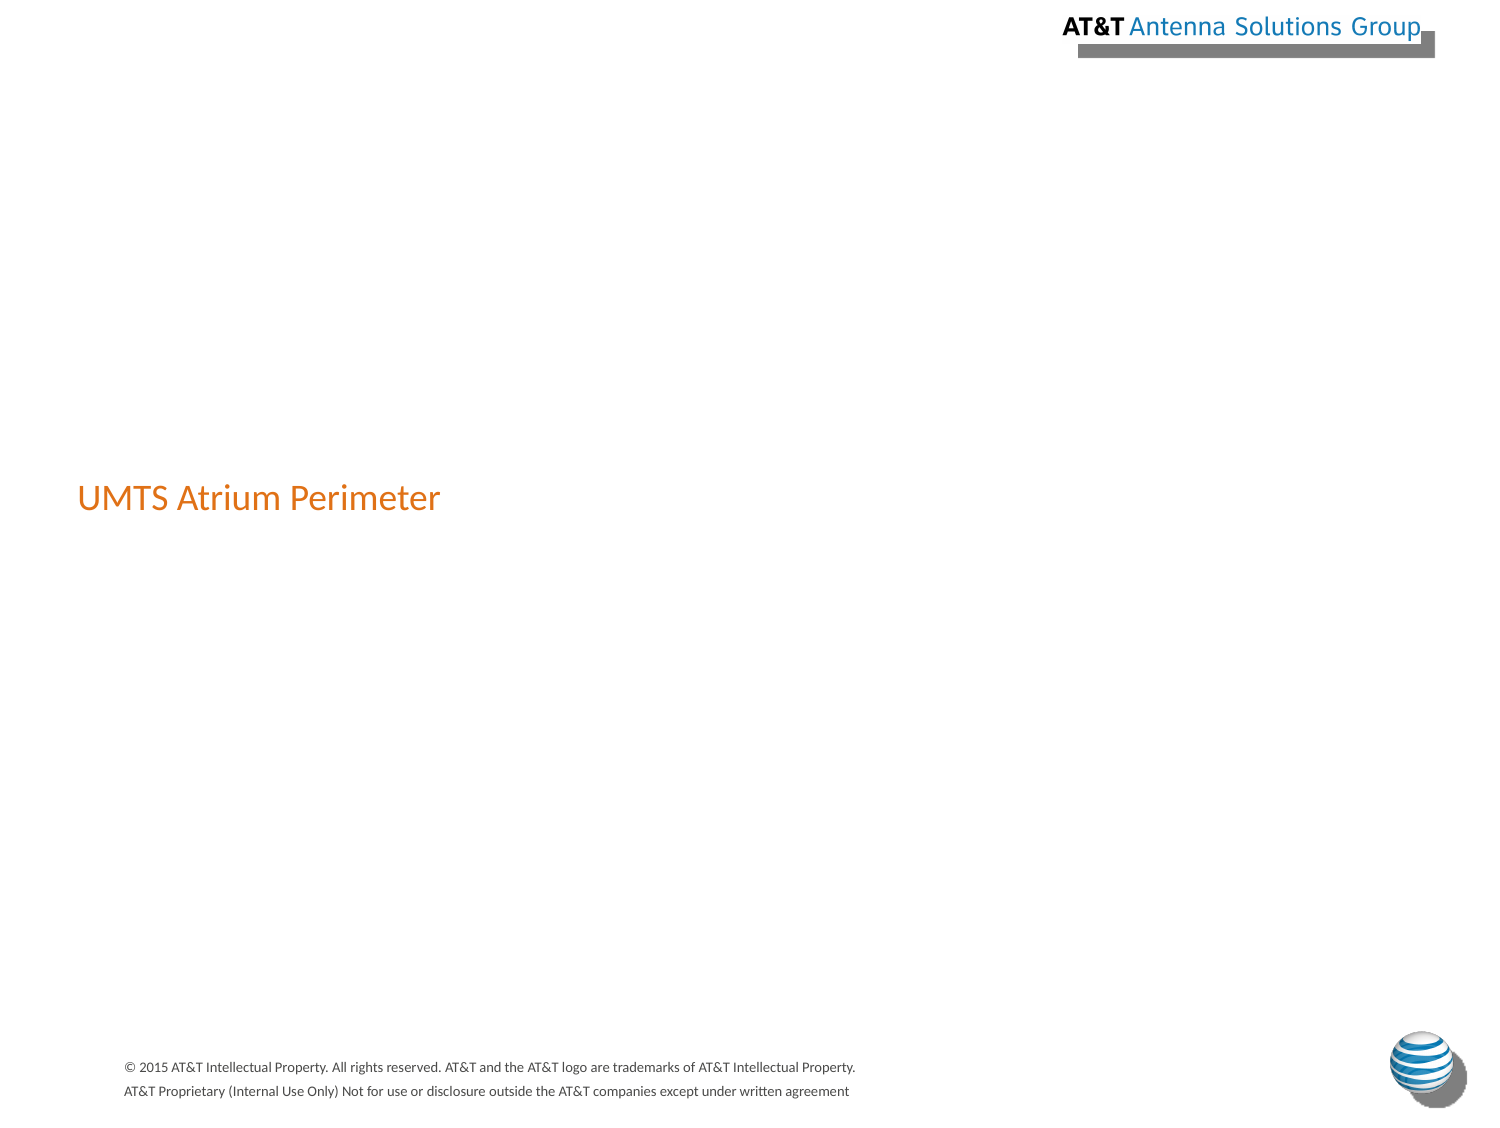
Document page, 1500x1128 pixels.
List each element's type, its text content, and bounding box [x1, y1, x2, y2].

picture [1062, 15, 1421, 44]
text_box UMTS Atrium Perimeter [62, 468, 1500, 1128]
